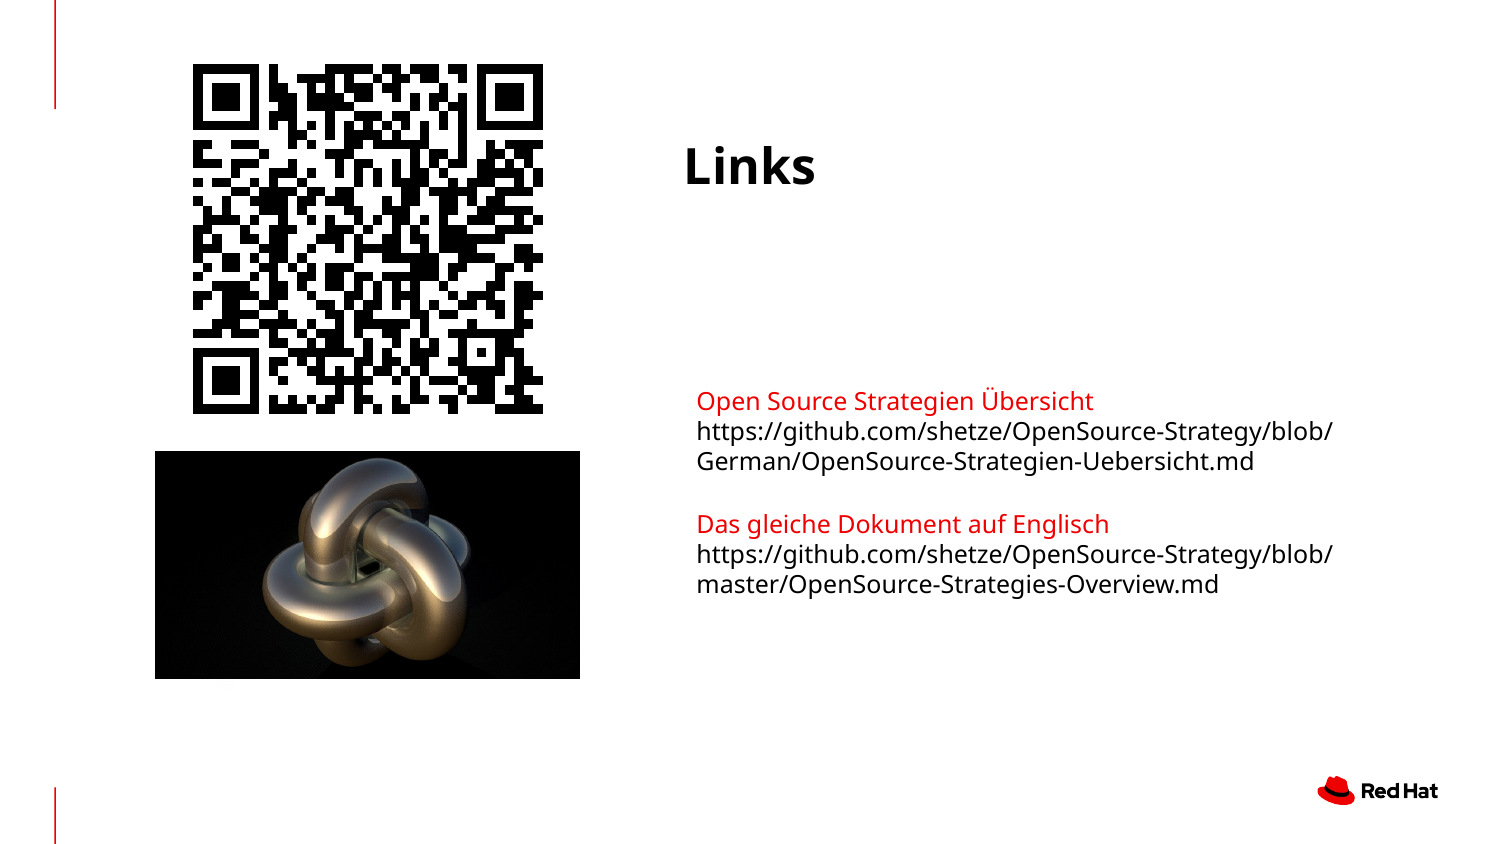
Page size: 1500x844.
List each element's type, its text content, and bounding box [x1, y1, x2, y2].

text_box Open Source Strategien Übersicht https://github.com/shetze/OpenSource-Strategy/blob/German/OpenSource-Strategien-Uebersicht.md Das gleiche Dokument auf Englisch https://github.com/shetze/OpenSource-Strategy/blob/master/OpenSource-Strategies-Overview.md [696, 312, 1372, 703]
picture [1317, 776, 1438, 805]
text_box Links [580, 116, 1285, 236]
picture [155, 26, 580, 691]
